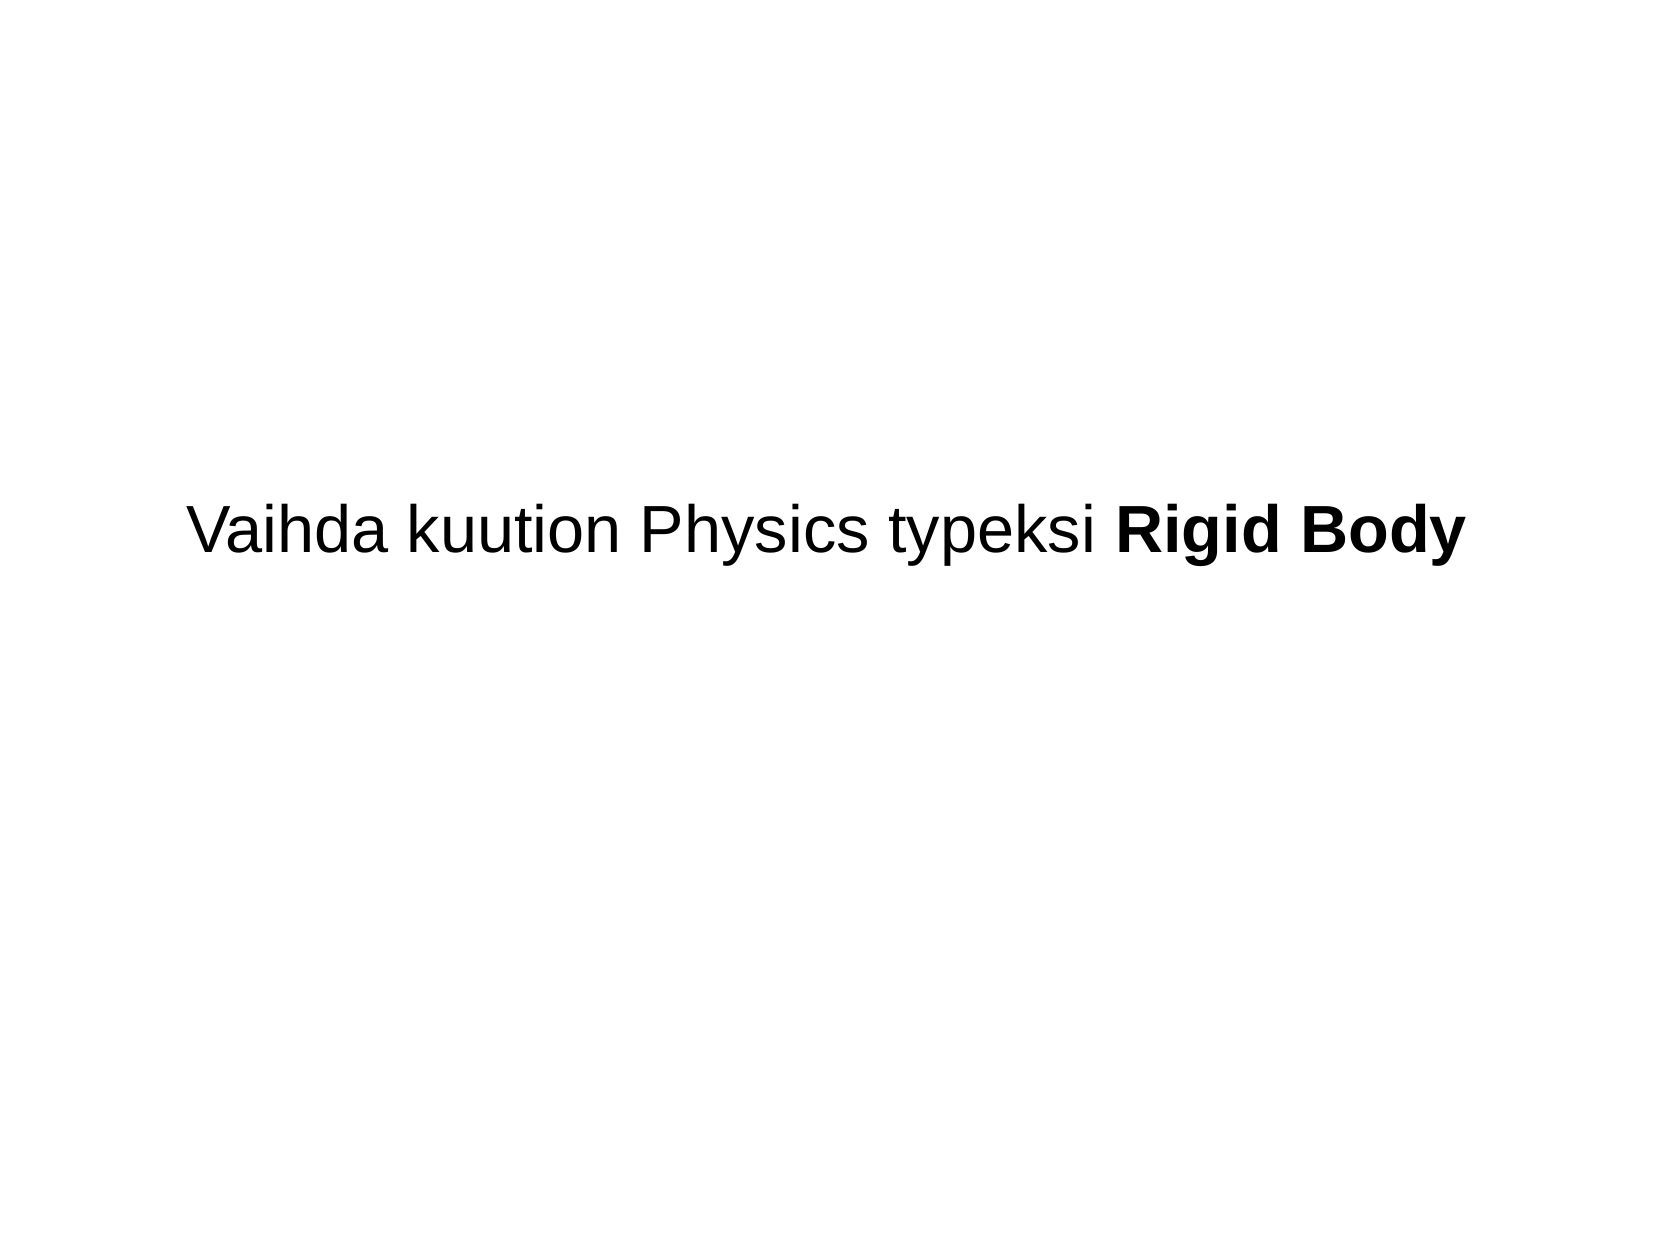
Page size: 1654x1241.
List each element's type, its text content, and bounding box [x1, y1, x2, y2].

subtitle Vaihda kuution Physics typeksi Rigid Body [82, 49, 1571, 1010]
